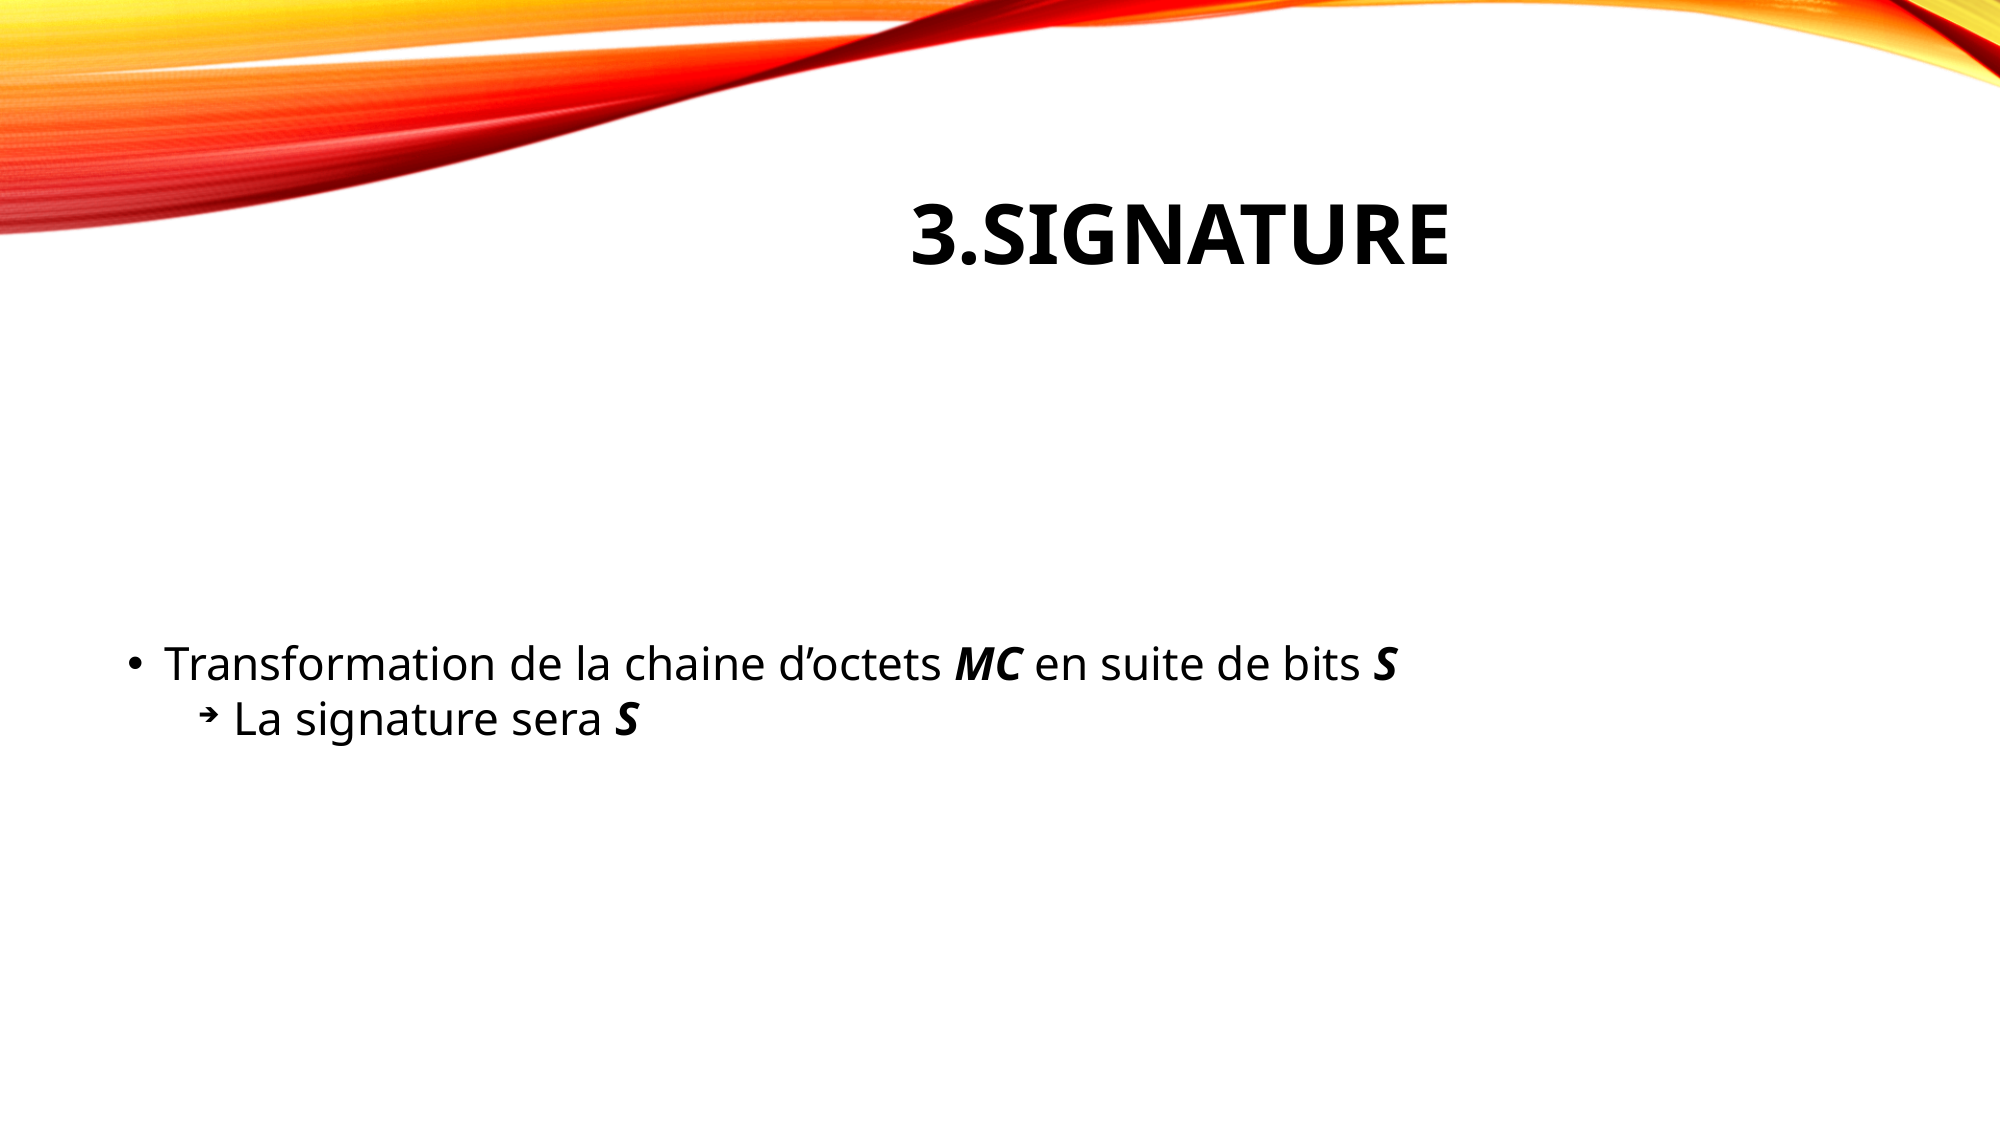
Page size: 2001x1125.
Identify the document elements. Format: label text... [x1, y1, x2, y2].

text_box 3.Signature [474, 125, 1888, 338]
text_box Transformation de la chaine d’octets MC en suite de bits S La signature sera S [112, 360, 1888, 1021]
picture [0, 0, 2000, 237]
